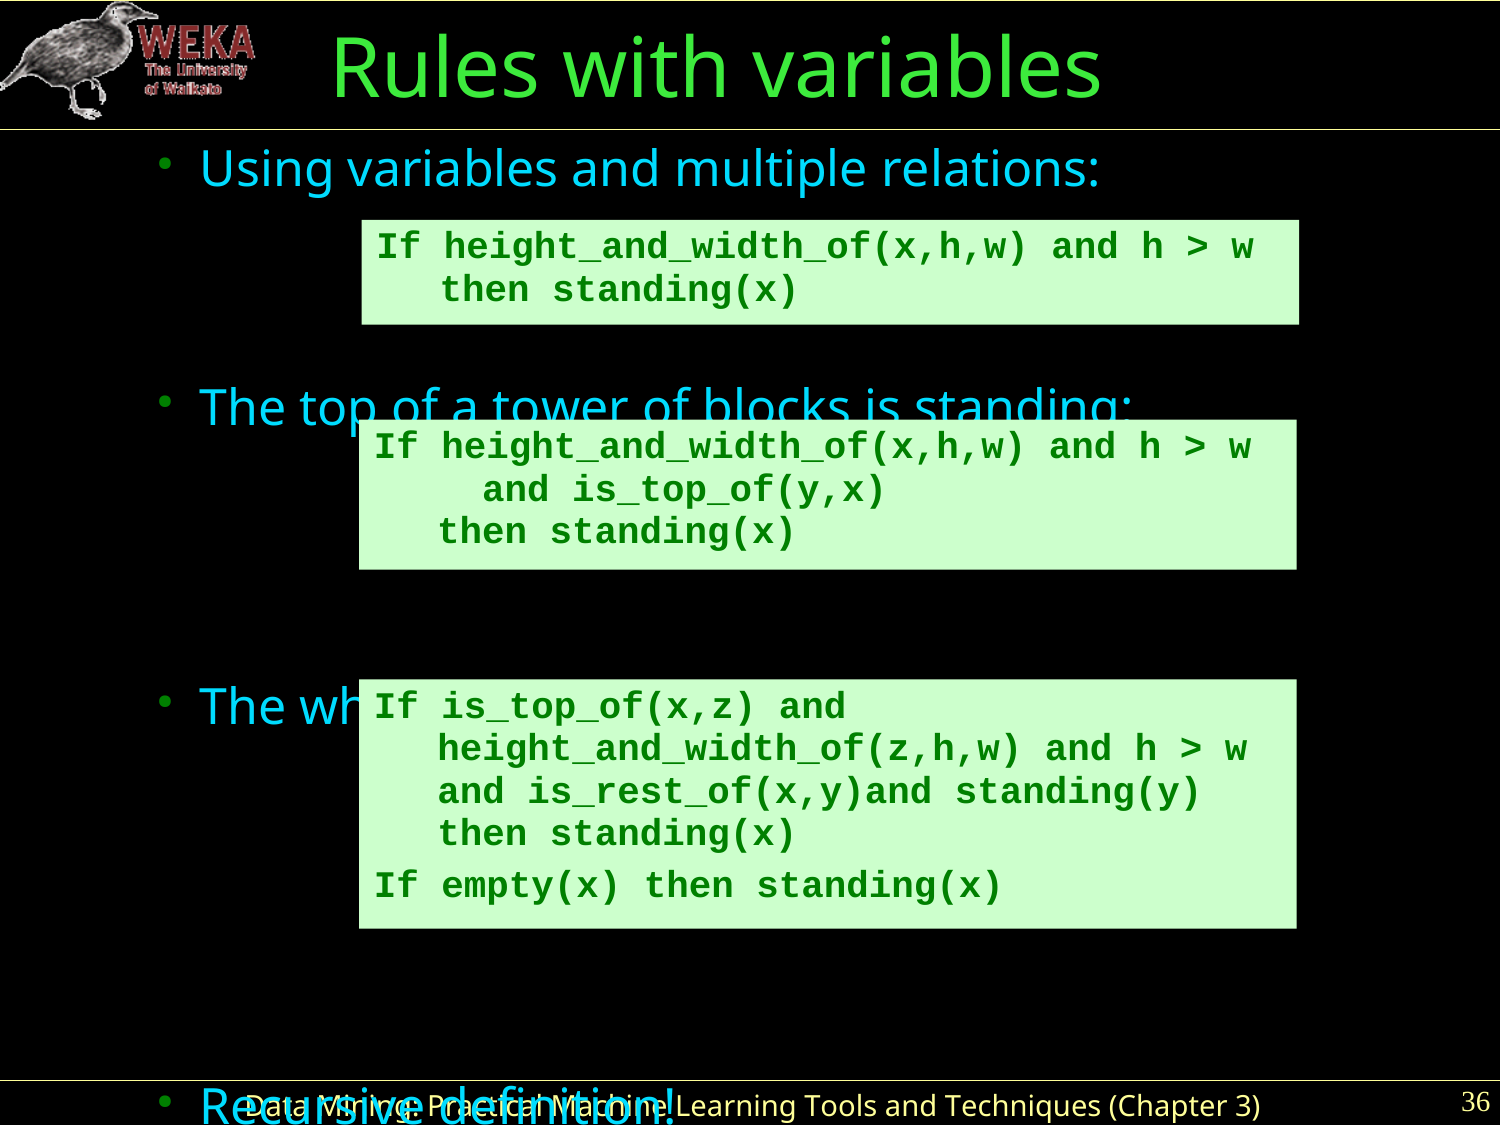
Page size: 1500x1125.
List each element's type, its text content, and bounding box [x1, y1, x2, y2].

text_box If is_top_of(x,z) and height_and_width_of(z,h,w) and h > w and is_rest_of(x,y)and standing(y) then standing(x) If empty(x) then standing(x) [359, 679, 1297, 929]
text_box If height_and_width_of(x,h,w) and h > w and is_top_of(y,x) then standing(x) [359, 419, 1297, 570]
text_box Using variables and multiple relations: The top of a tower of blocks is standing: The whole tower is standing: Recursive definition! [142, 130, 1380, 1003]
title Rules with variables [314, 0, 1500, 146]
picture [0, 1, 266, 129]
text_box If height_and_width_of(x,h,w) and h > w then standing(x) [361, 219, 1300, 325]
